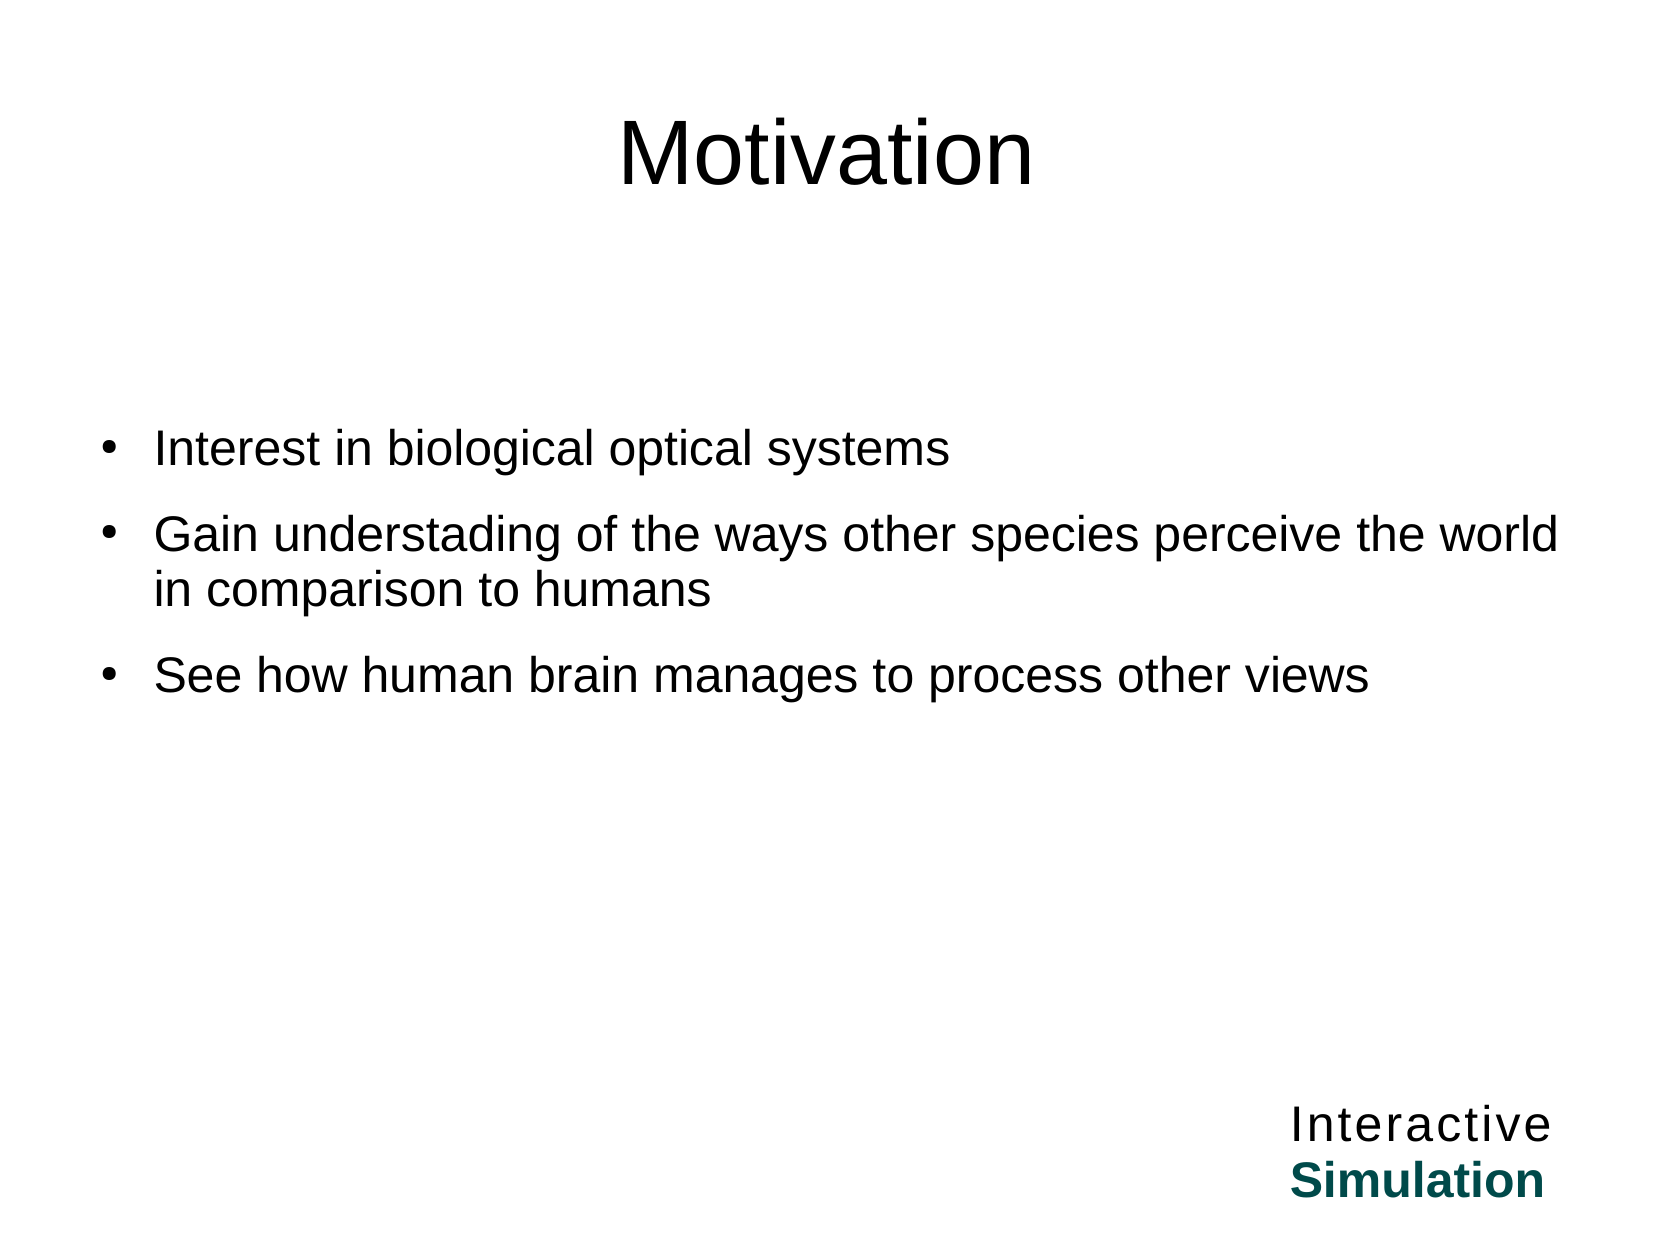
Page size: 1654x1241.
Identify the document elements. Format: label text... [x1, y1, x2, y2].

list Interest in biological optical systems Gain understading of the ways other species perceive the world in comparison to humans See how human brain manages to process other views [82, 420, 1571, 726]
title Motivation [82, 49, 1571, 257]
